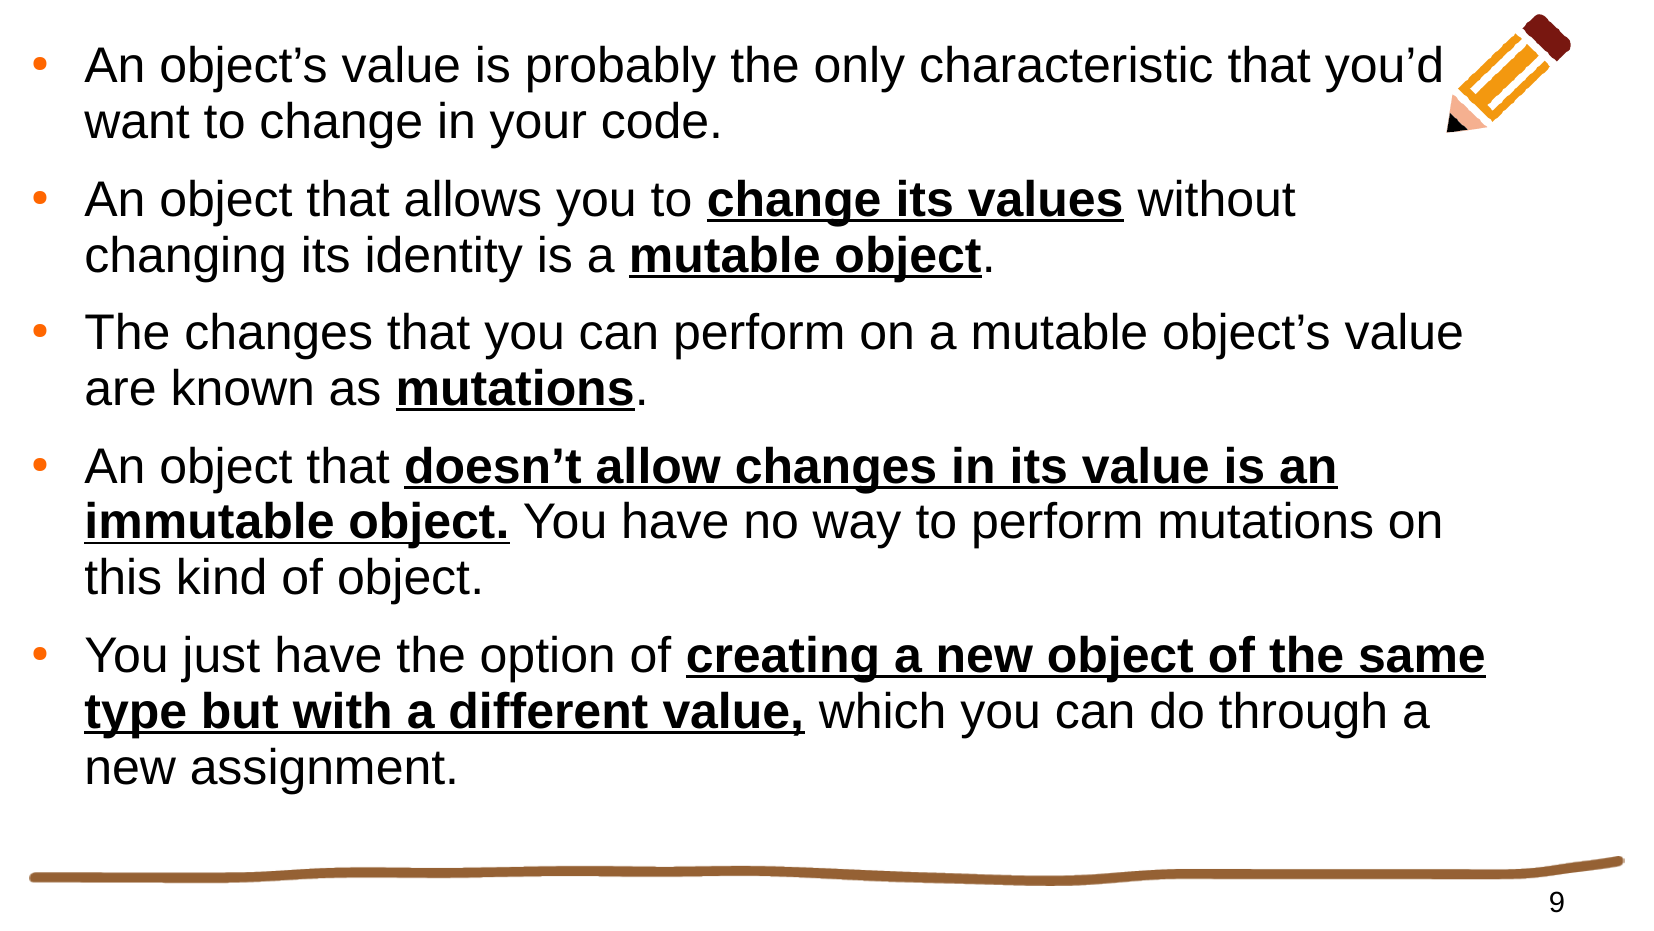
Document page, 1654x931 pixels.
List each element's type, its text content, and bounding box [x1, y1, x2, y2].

picture [29, 856, 1625, 886]
picture [1446, 14, 1571, 133]
list An object’s value is probably the only characteristic that you’d want to change in your code. An object that allows you to change its values without changing its identity is a mutable object. The changes that you can perform on a mutable object’s value are known as mutations. An object that doesn’t allow changes in its value is an immutable object. You have no way to perform mutations on this kind of object. You just have the option of creating a new object of the same type but with a different value, which you can do through a new assignment. [13, 37, 1501, 857]
